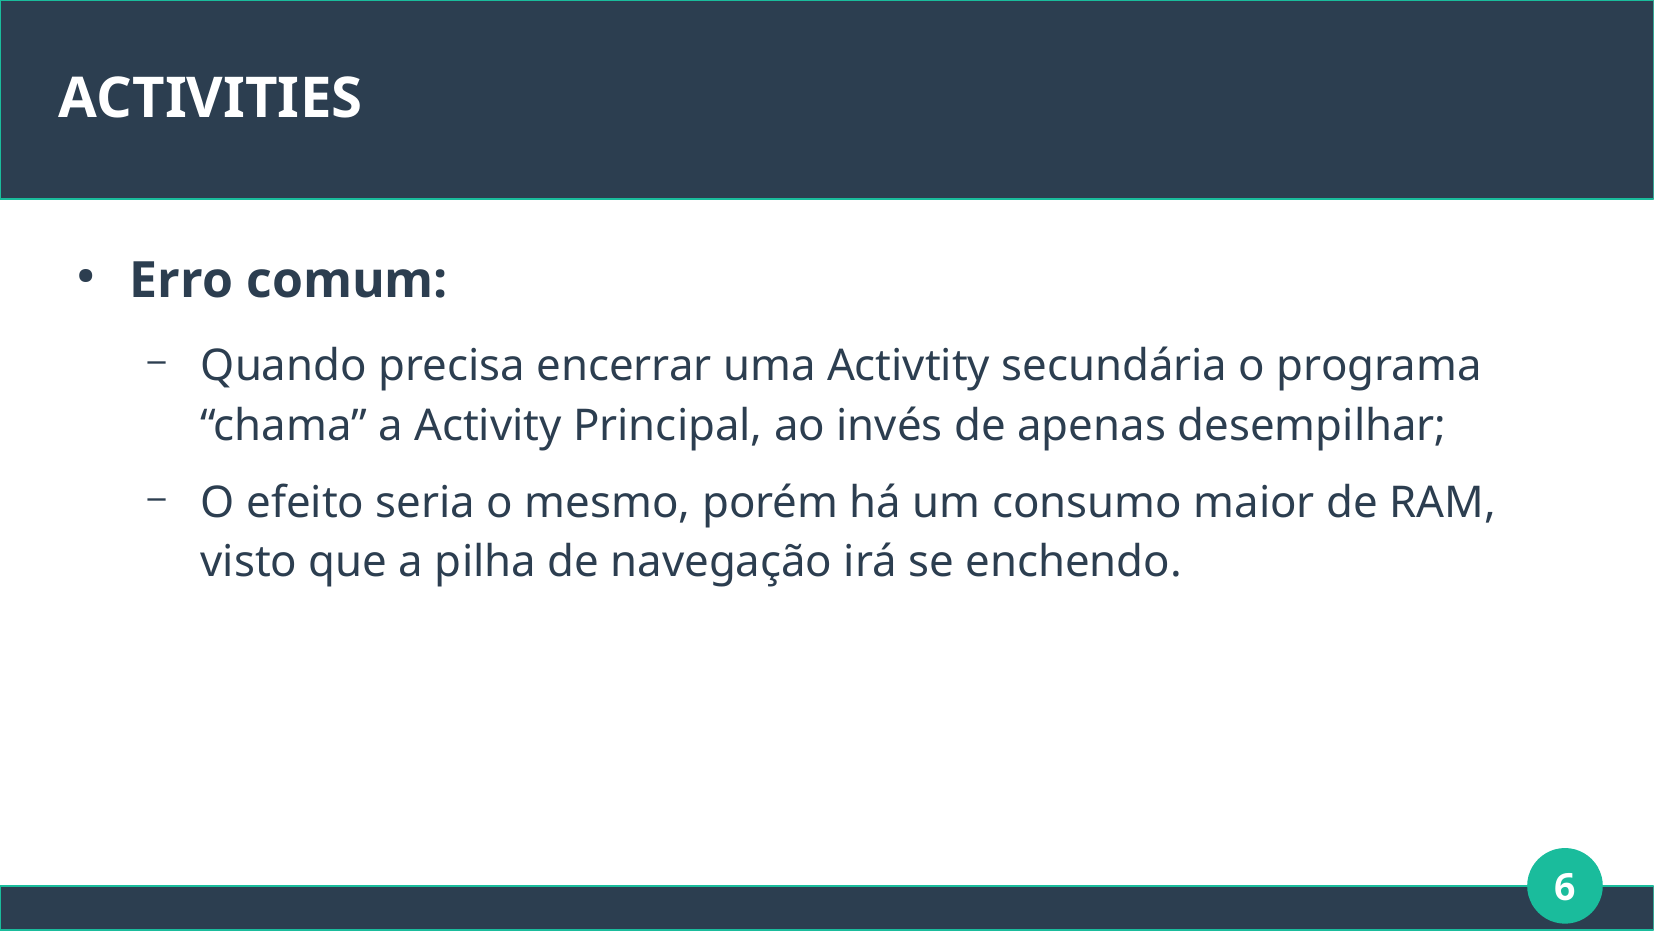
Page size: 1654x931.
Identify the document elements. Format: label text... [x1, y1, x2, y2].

title ACTIVITIES [59, 37, 1595, 155]
list Erro comum: Quando precisa encerrar uma Activtity secundária o programa “chama” a Activity Principal, ao invés de apenas desempilhar; O efeito seria o mesmo, porém há um consumo maior de RAM, visto que a pilha de navegação irá se enchendo. [59, 243, 1595, 864]
